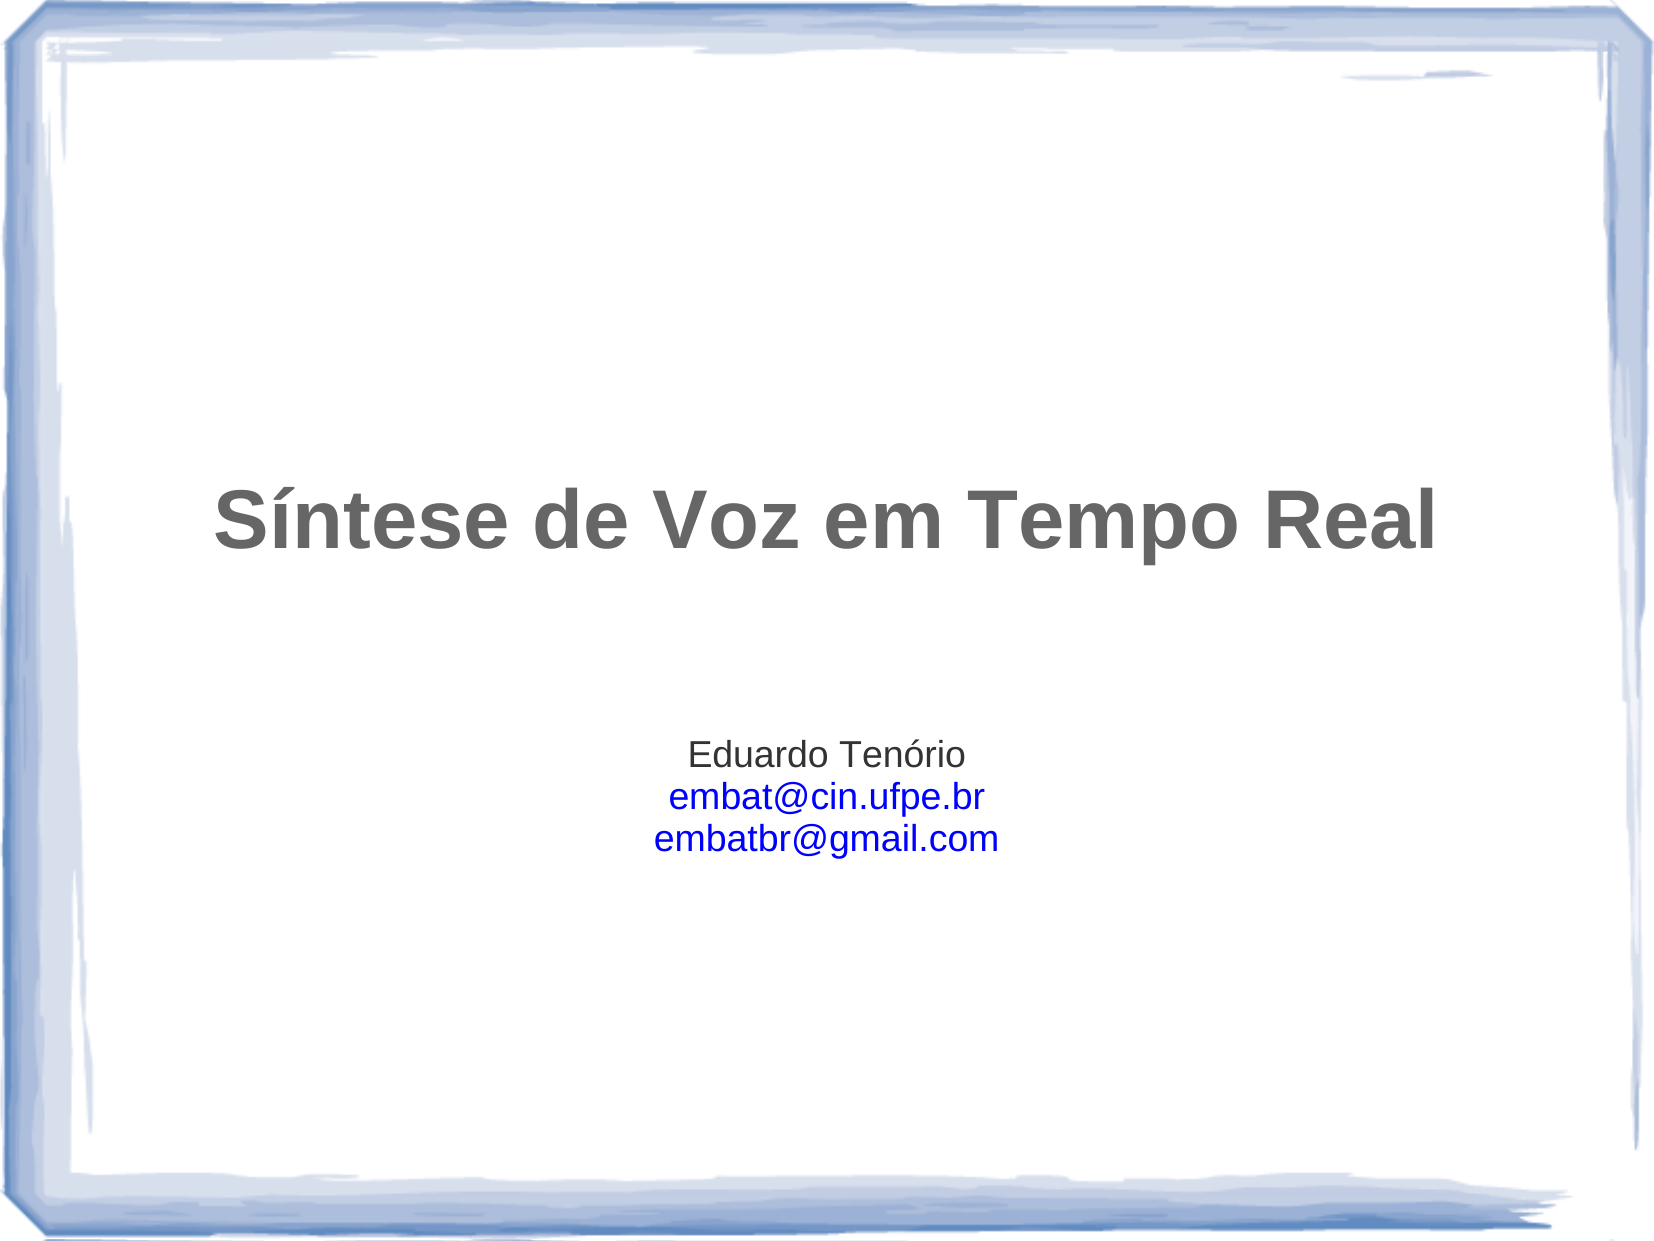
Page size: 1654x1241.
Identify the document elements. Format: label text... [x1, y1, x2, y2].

title Síntese de Voz em Tempo Real Eduardo Tenório embat@cin.ufpe.br embatbr@gmail.com [82, 473, 1571, 860]
picture [0, 0, 1654, 1241]
